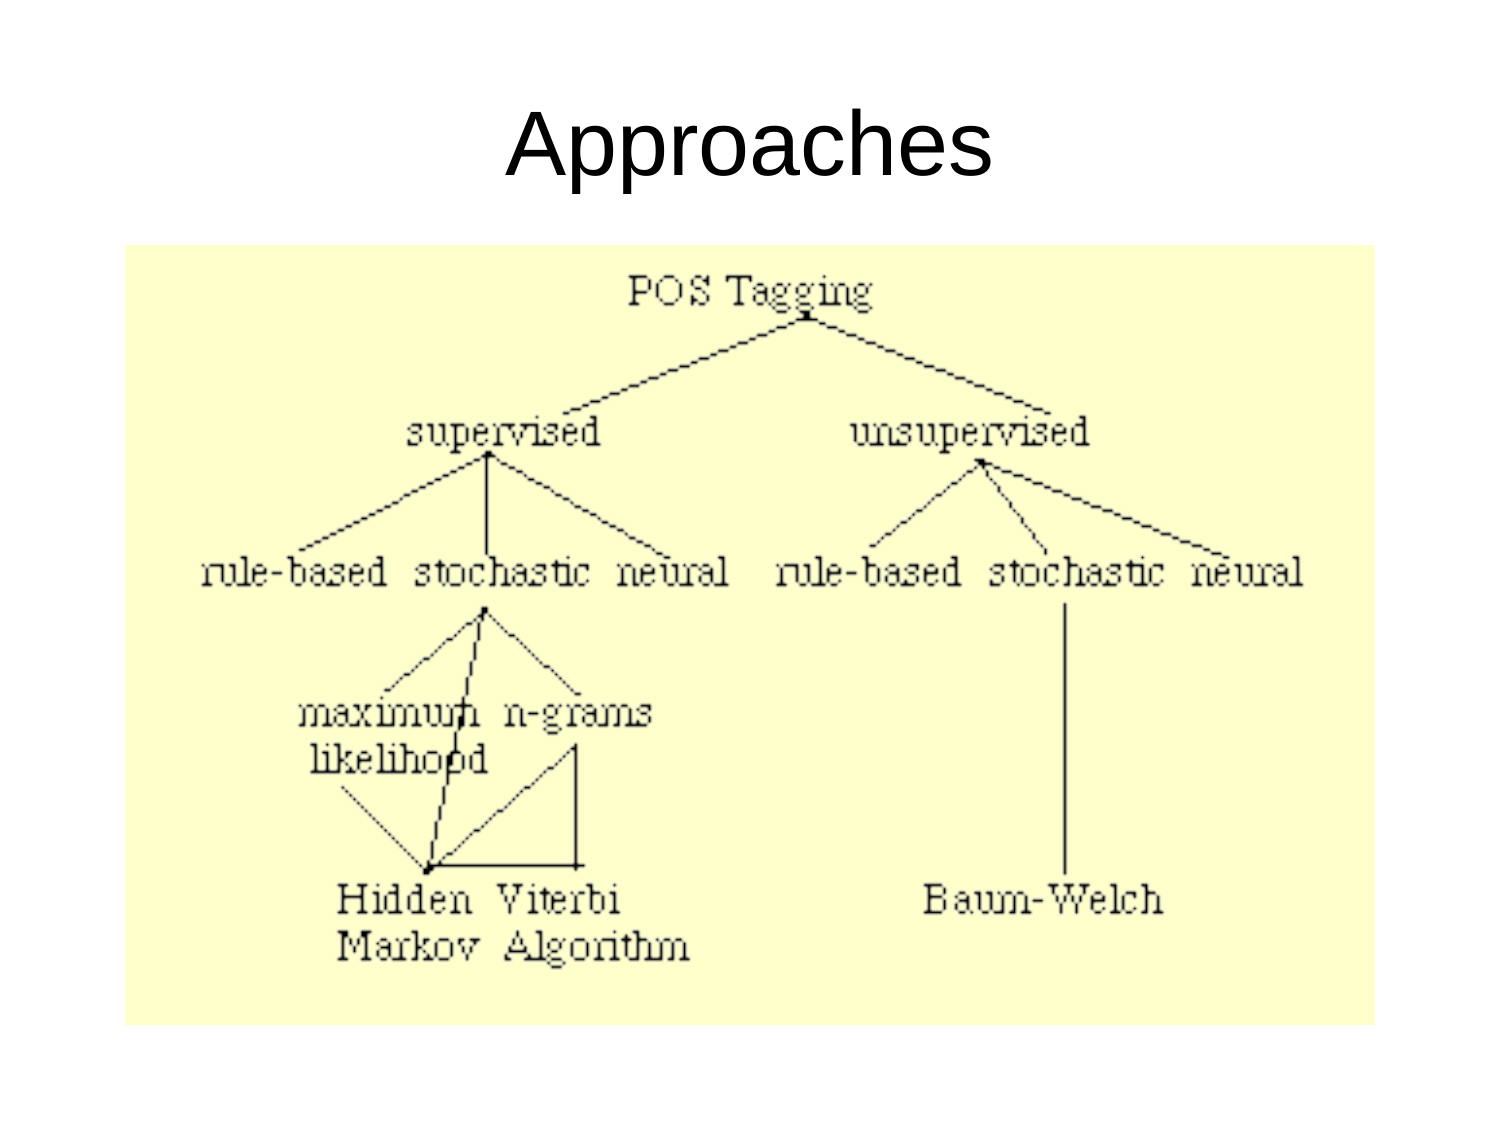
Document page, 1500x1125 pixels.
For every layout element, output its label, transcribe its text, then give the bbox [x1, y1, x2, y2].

title Approaches [75, 45, 1426, 233]
picture [125, 245, 1375, 1026]
